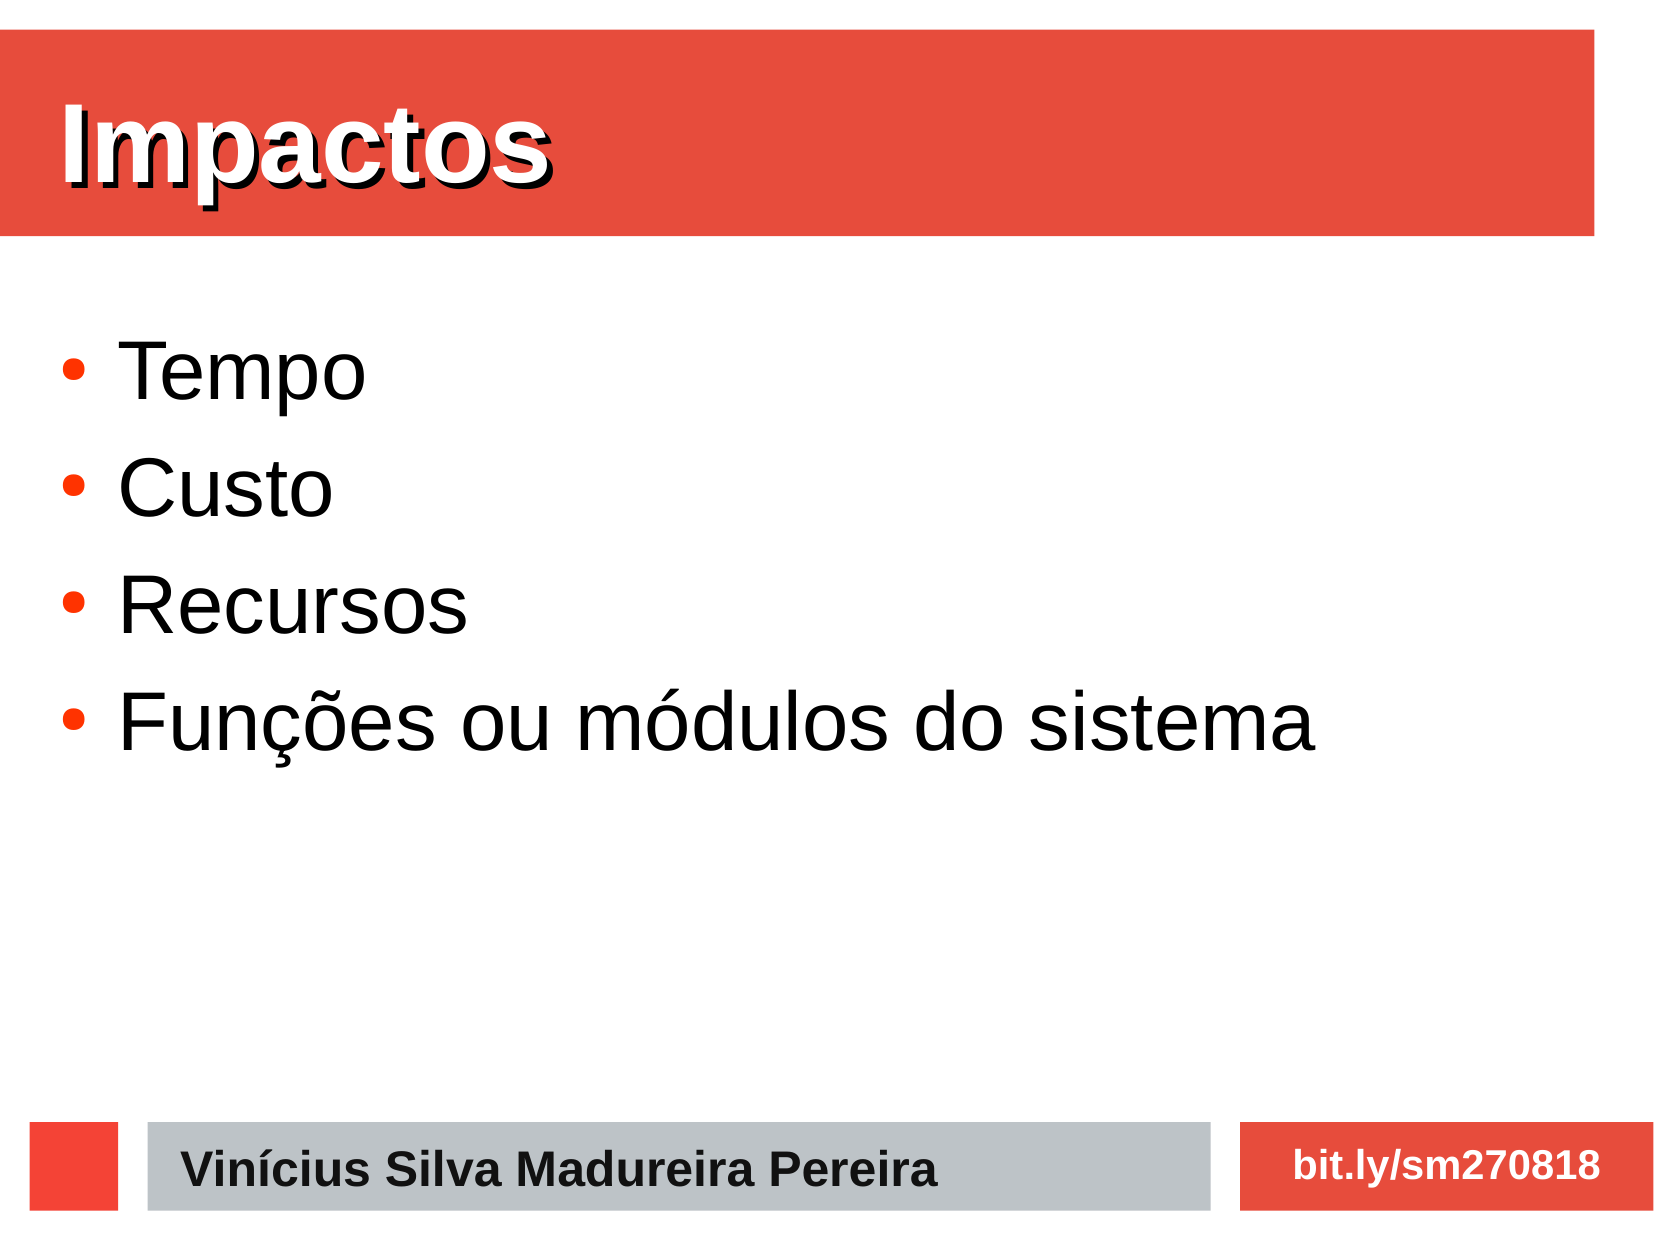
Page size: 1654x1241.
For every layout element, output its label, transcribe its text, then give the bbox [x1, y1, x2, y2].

title Impactos [59, 59, 1595, 207]
text_box Vinícius Silva Madureira Pereira [165, 1133, 1170, 1205]
list Tempo Custo Recursos Funções ou módulos do sistema [59, 324, 1565, 1093]
text_box bit.ly/sm270818 [1228, 1134, 1654, 1205]
